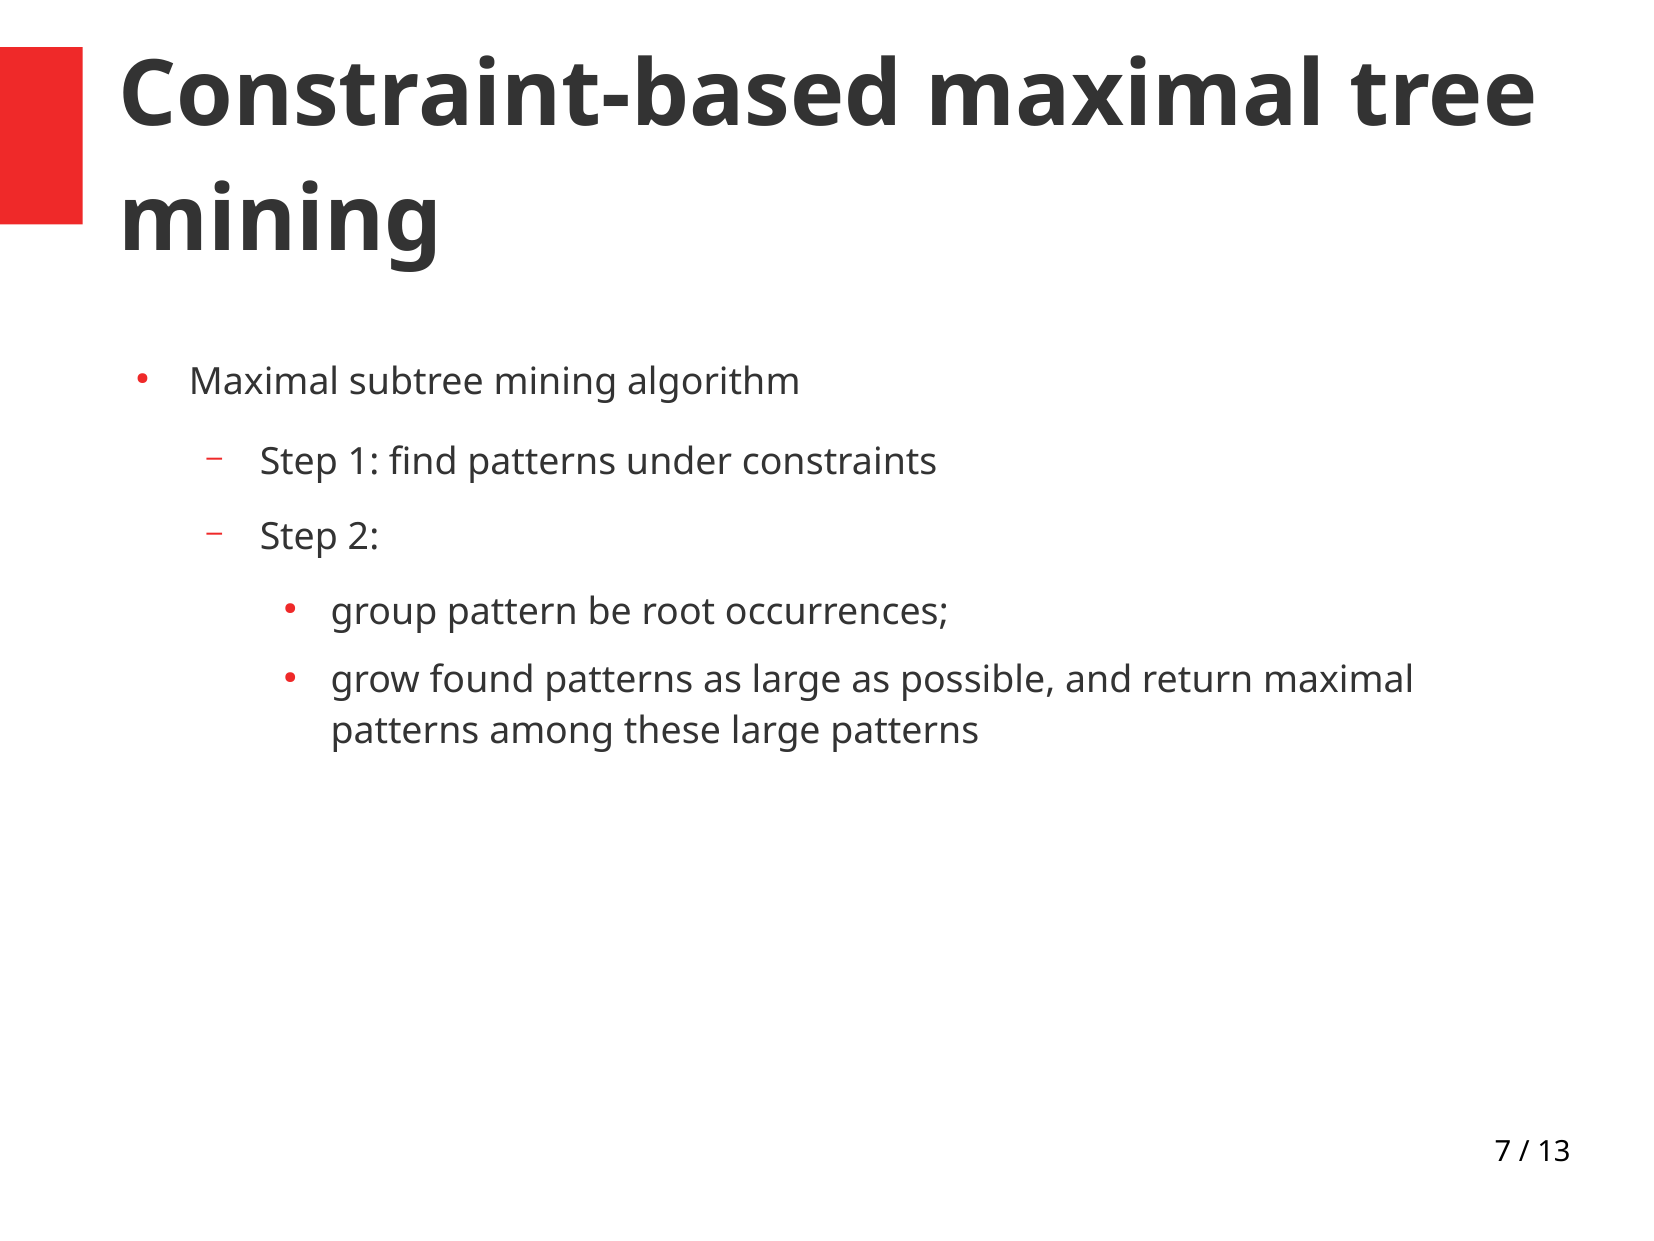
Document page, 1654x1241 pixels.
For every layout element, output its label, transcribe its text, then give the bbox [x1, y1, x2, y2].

title Constraint-based maximal tree mining [118, 27, 1571, 278]
list Maximal subtree mining algorithm Step 1: find patterns under constraints Step 2: group pattern be root occurrences; grow found patterns as large as possible, and return maximal patterns among these large patterns [118, 354, 1536, 1074]
